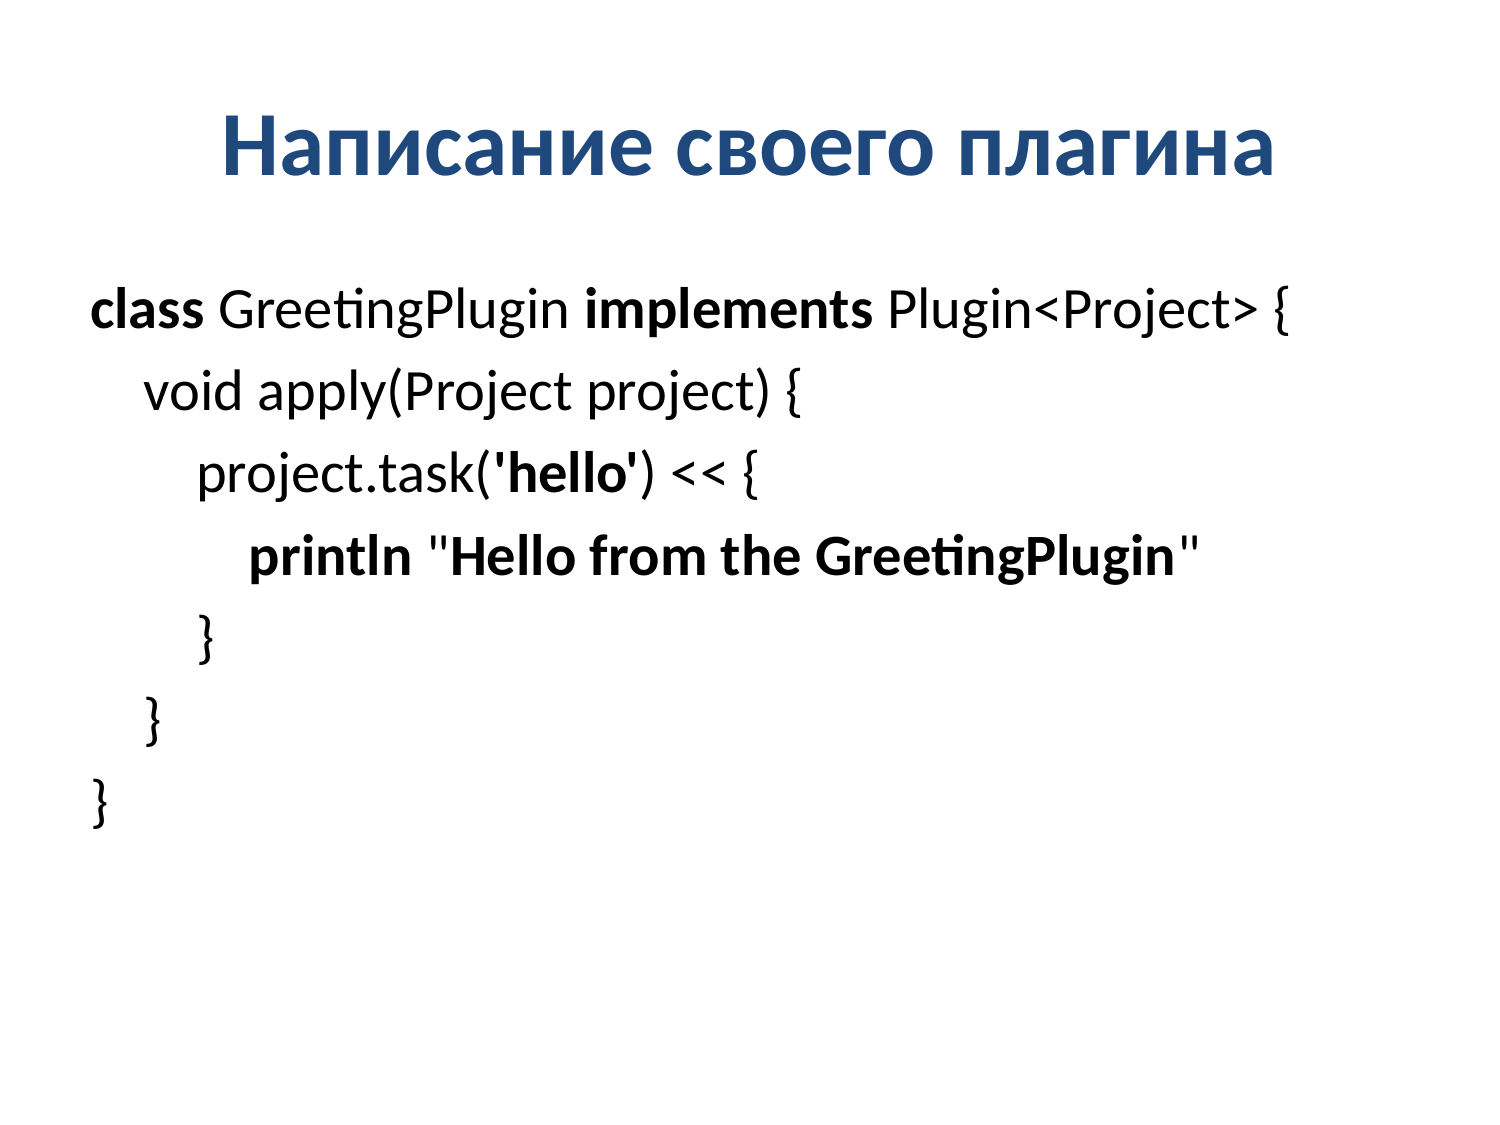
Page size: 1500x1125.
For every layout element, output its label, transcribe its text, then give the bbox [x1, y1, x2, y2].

title Написание своего плагина [75, 45, 1425, 233]
list class GreetingPlugin implements Plugin<Project> { void apply(Project project) { project.task('hello') << { println "Hello from the GreetingPlugin" } } } [75, 262, 1425, 1005]
